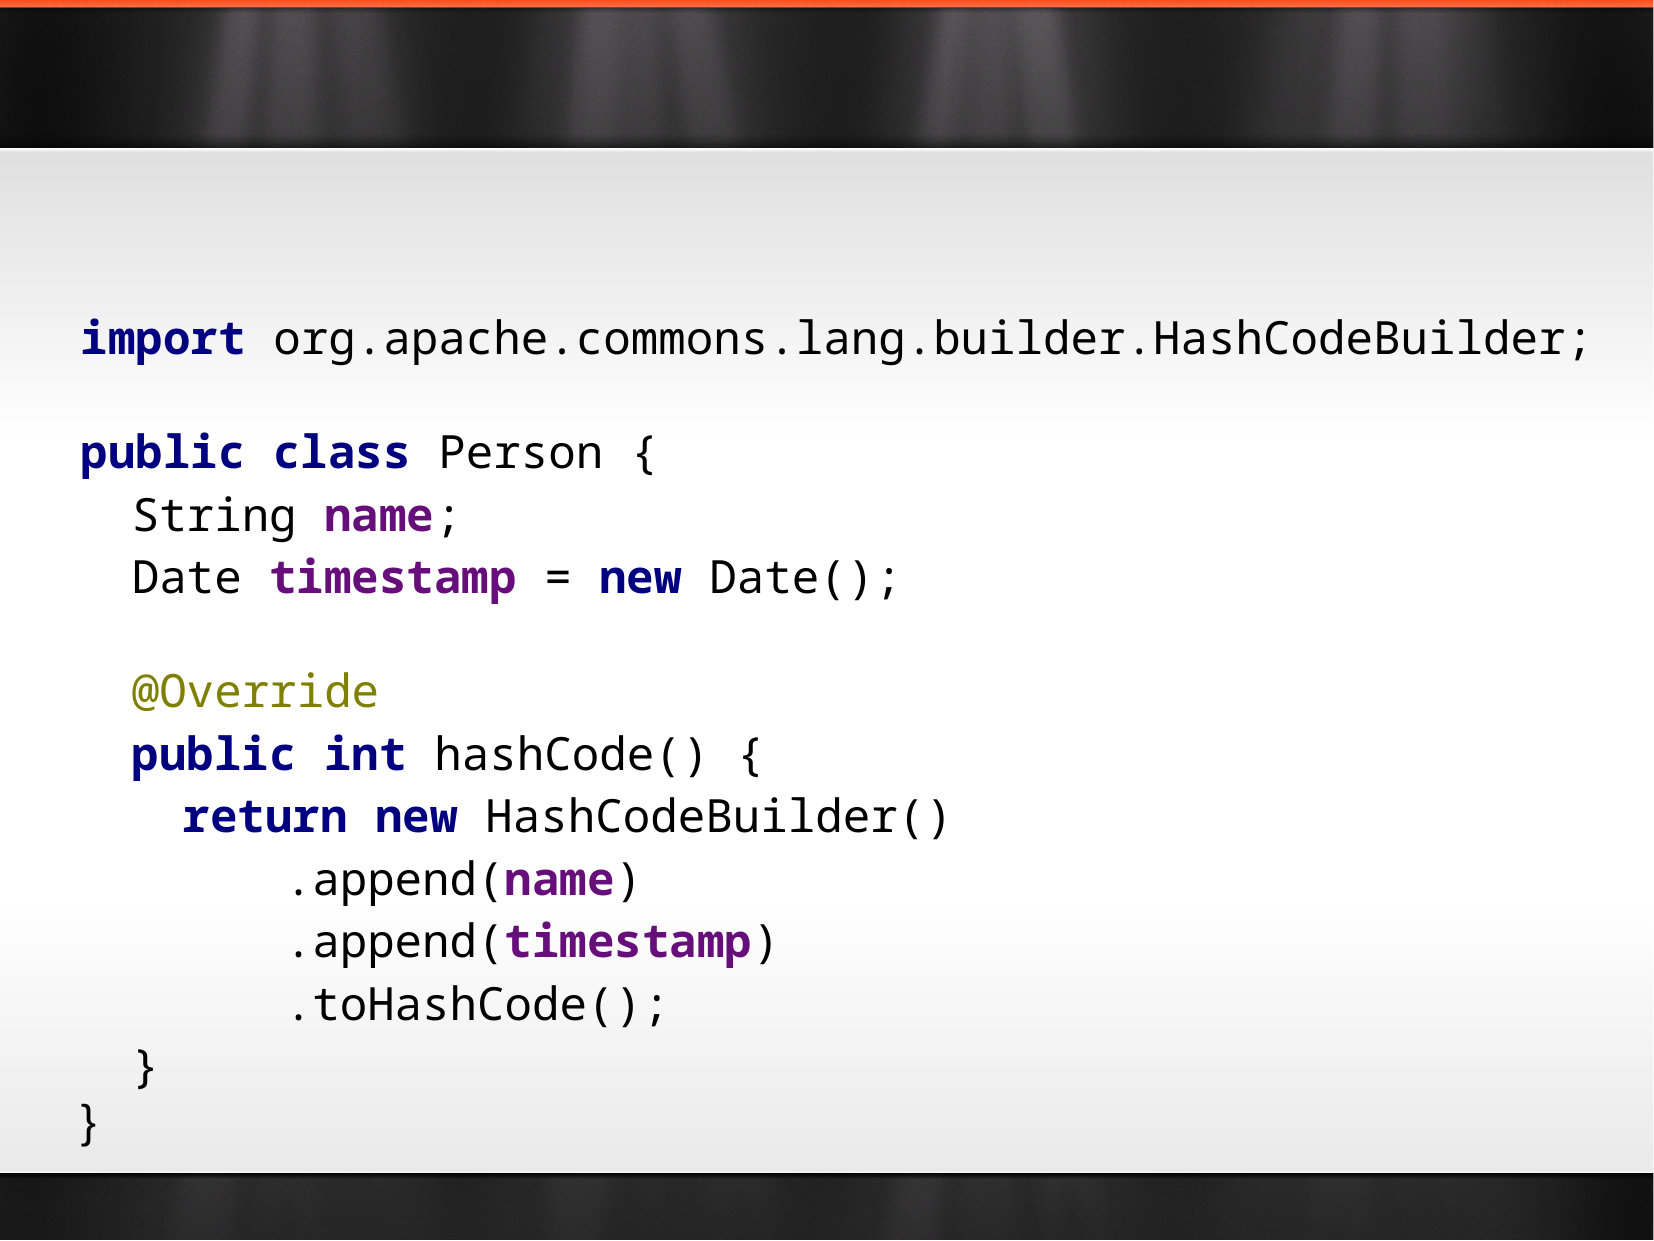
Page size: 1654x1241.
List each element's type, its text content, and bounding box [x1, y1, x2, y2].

subtitle import org.apache.commons.lang.builder.HashCodeBuilder; public class Person { String name; Date timestamp = new Date(); @Override public int hashCode() { return new HashCodeBuilder() .append(name) .append(timestamp) .toHashCode(); } } [80, 305, 1654, 1125]
picture [0, 0, 1654, 1240]
